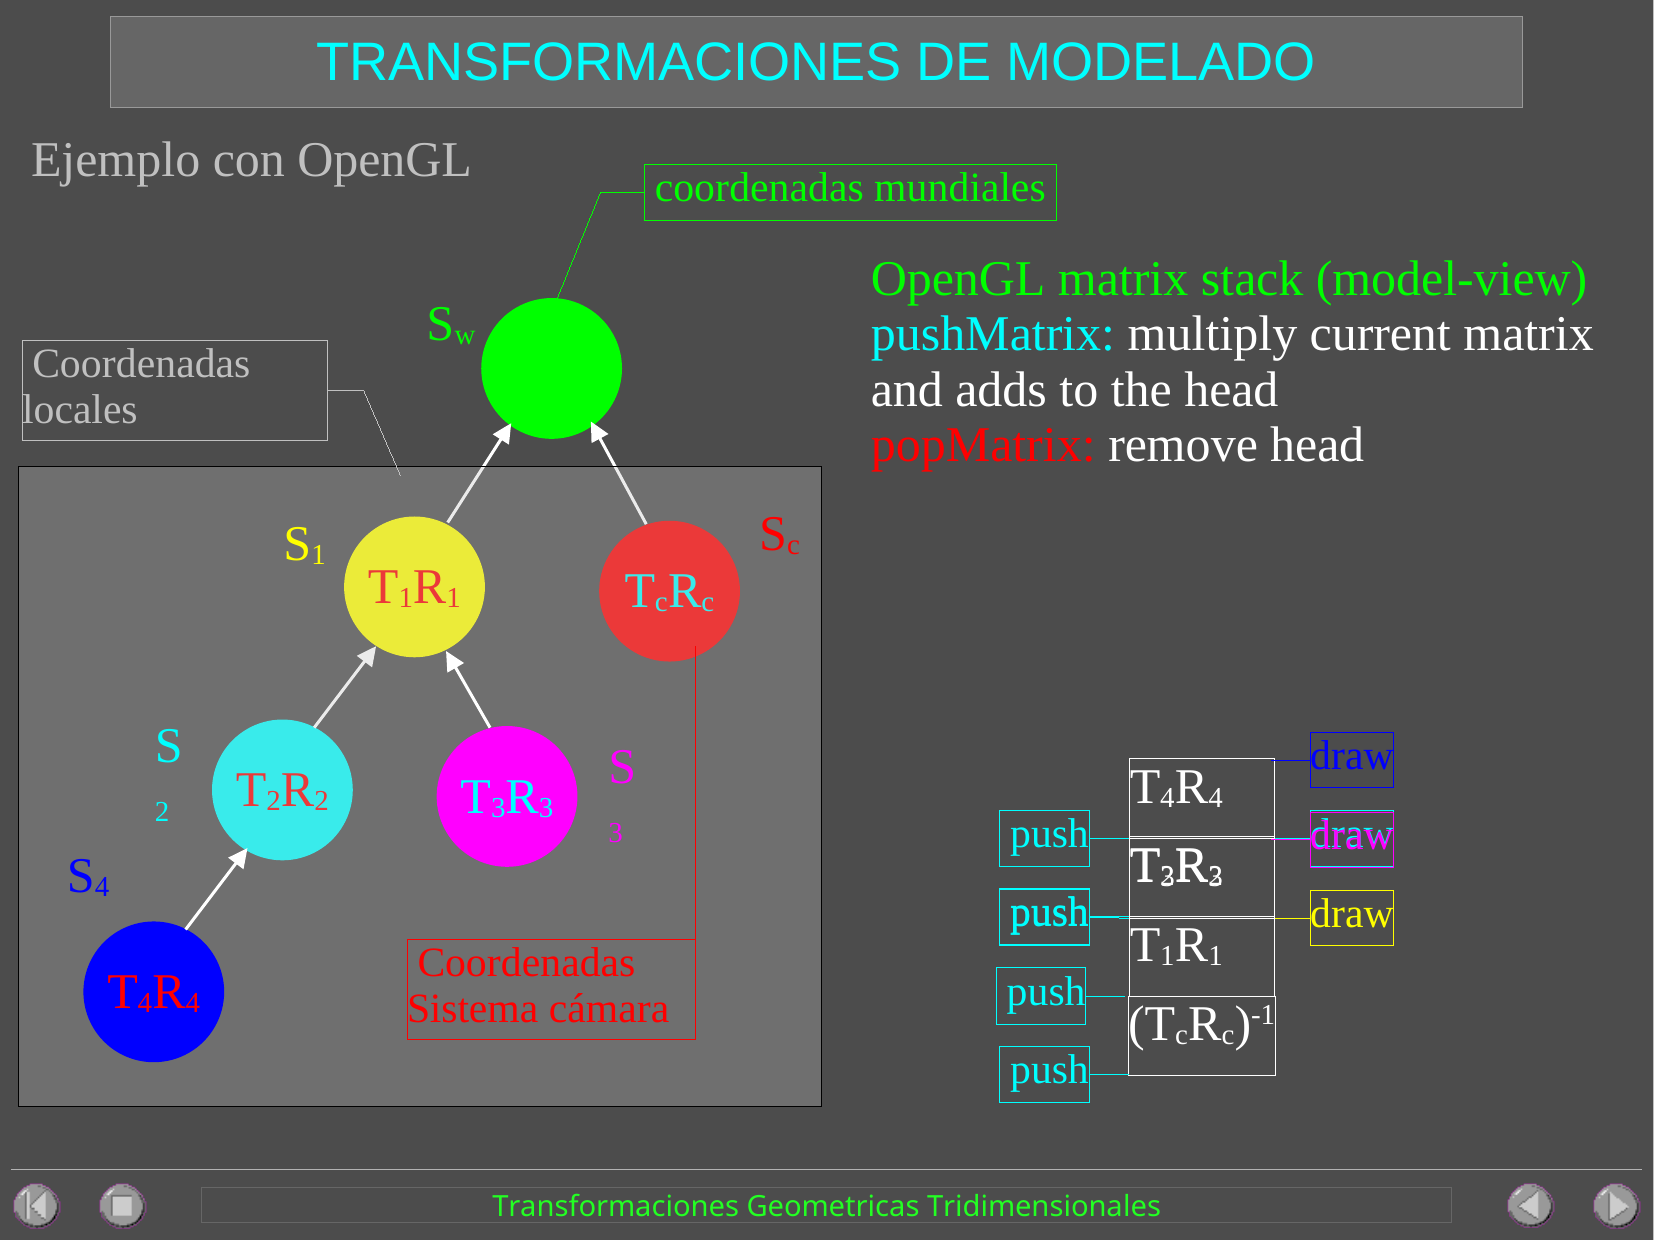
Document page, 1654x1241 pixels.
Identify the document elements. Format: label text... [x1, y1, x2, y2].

text_box S1 [283, 516, 326, 772]
text_box Ejemplo con OpenGL [31, 131, 1057, 192]
text_box Sc [759, 506, 802, 582]
text_box push [999, 810, 1090, 867]
text_box T3R3 [436, 726, 578, 867]
text_box push [999, 1046, 1090, 1103]
text_box T4R4 [1129, 758, 1275, 838]
picture [1591, 1181, 1642, 1232]
text_box T3R3 [1129, 838, 1275, 919]
text_box push [996, 967, 1086, 1025]
text_box push [999, 889, 1090, 946]
title TRANSFORMACIONES DE MODELADO [110, 16, 1523, 108]
picture [1505, 1181, 1556, 1231]
text_box [481, 298, 623, 439]
text_box S2 [154, 717, 198, 793]
text_box draw [1310, 812, 1394, 868]
text_box draw [1310, 732, 1394, 788]
text_box (TcRc)-1 [1128, 996, 1276, 1076]
picture [97, 1181, 148, 1232]
text_box T4R4 [83, 921, 225, 1063]
text_box S4 [66, 848, 110, 924]
text_box draw [1310, 890, 1394, 946]
text_box coordenadas mundiales [644, 164, 1057, 221]
text_box [18, 466, 822, 1107]
picture [11, 1181, 62, 1232]
text_box Coordenadas locales [22, 340, 328, 441]
text_box S3 [608, 738, 651, 815]
text_box OpenGL matrix stack (model-view) pushMatrix: multiply current matrix and adds to the head popMatrix: remove head [870, 250, 1595, 491]
text_box Coordenadas Sistema cámara [407, 939, 696, 1040]
text_box T1R1 [1129, 919, 1275, 997]
text_box Sw [426, 296, 476, 372]
